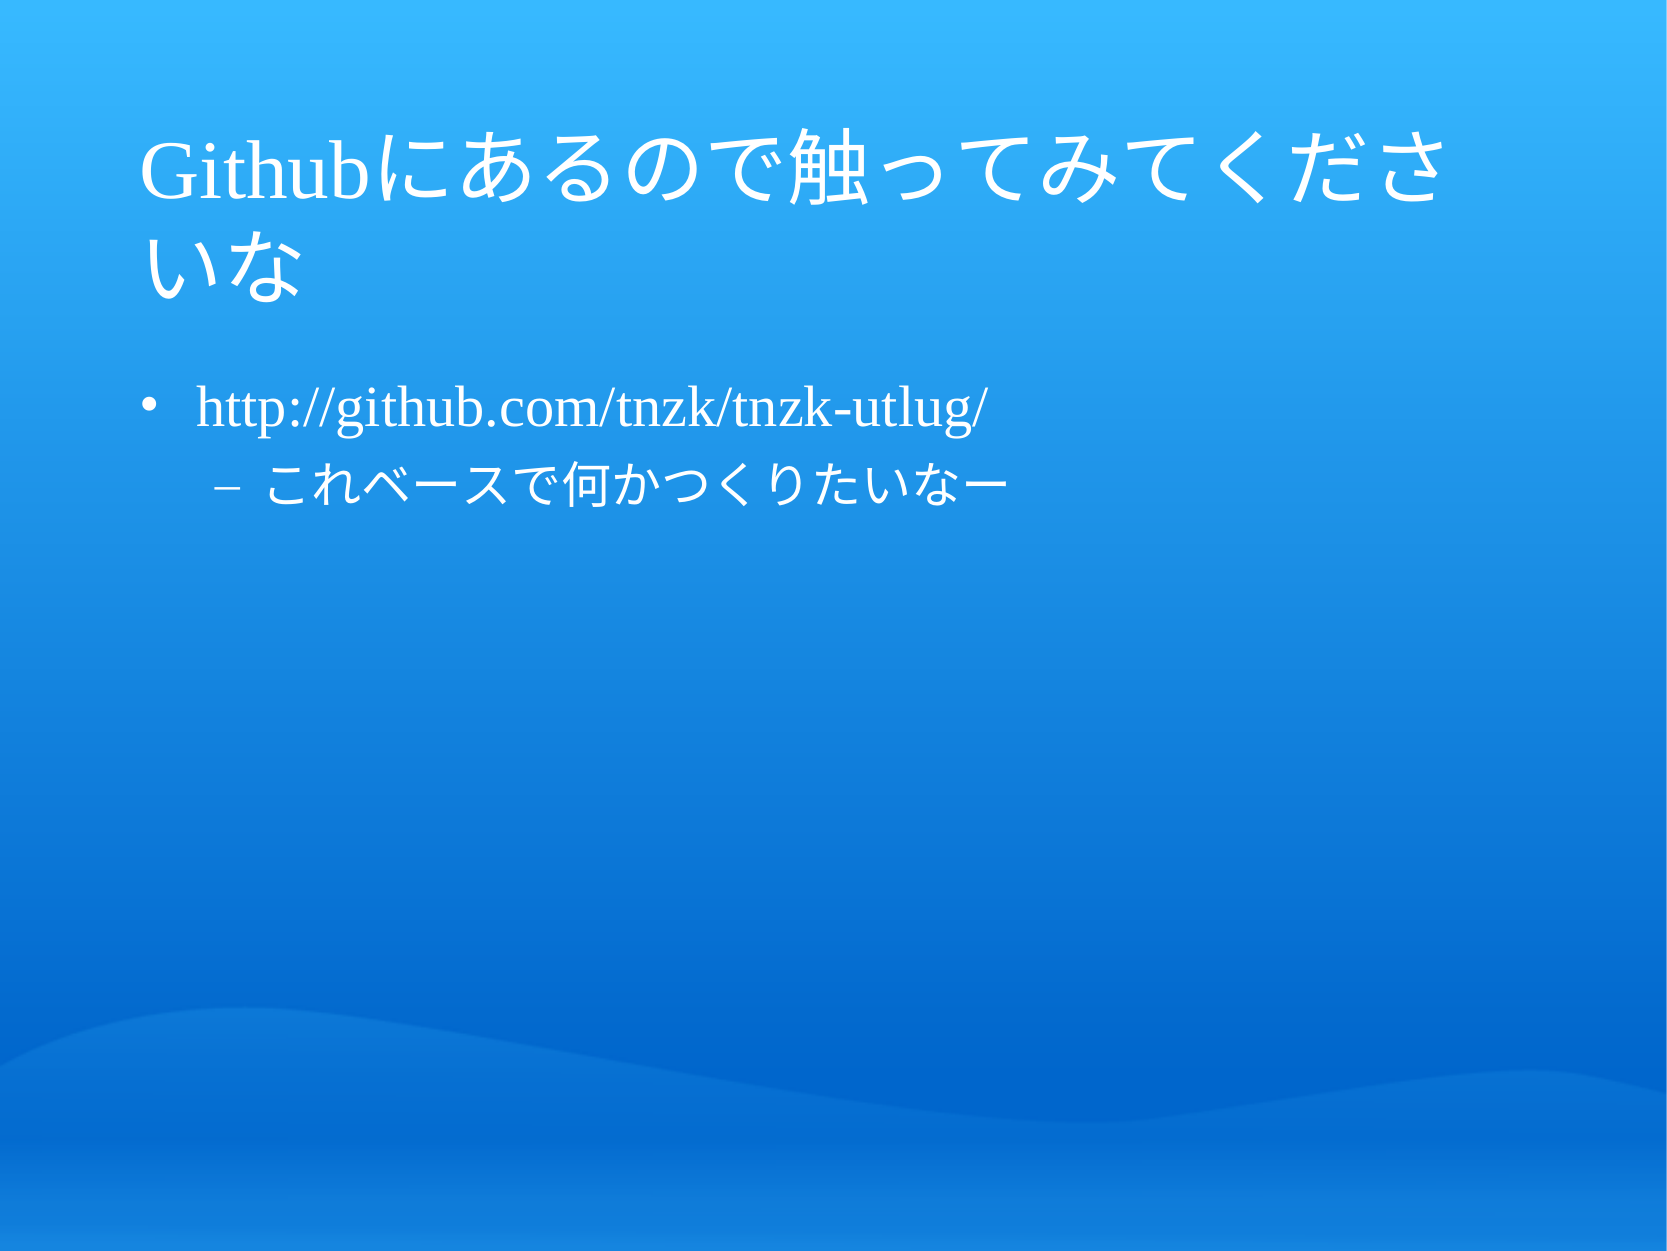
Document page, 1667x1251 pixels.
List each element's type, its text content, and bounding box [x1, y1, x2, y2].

title Githubにあるので触ってみてくださいな [124, 110, 1542, 320]
list http://github.com/tnzk/tnzk-utlug/ これベースで何かつくりたいなー [124, 360, 1542, 1112]
picture [0, 0, 1667, 1251]
